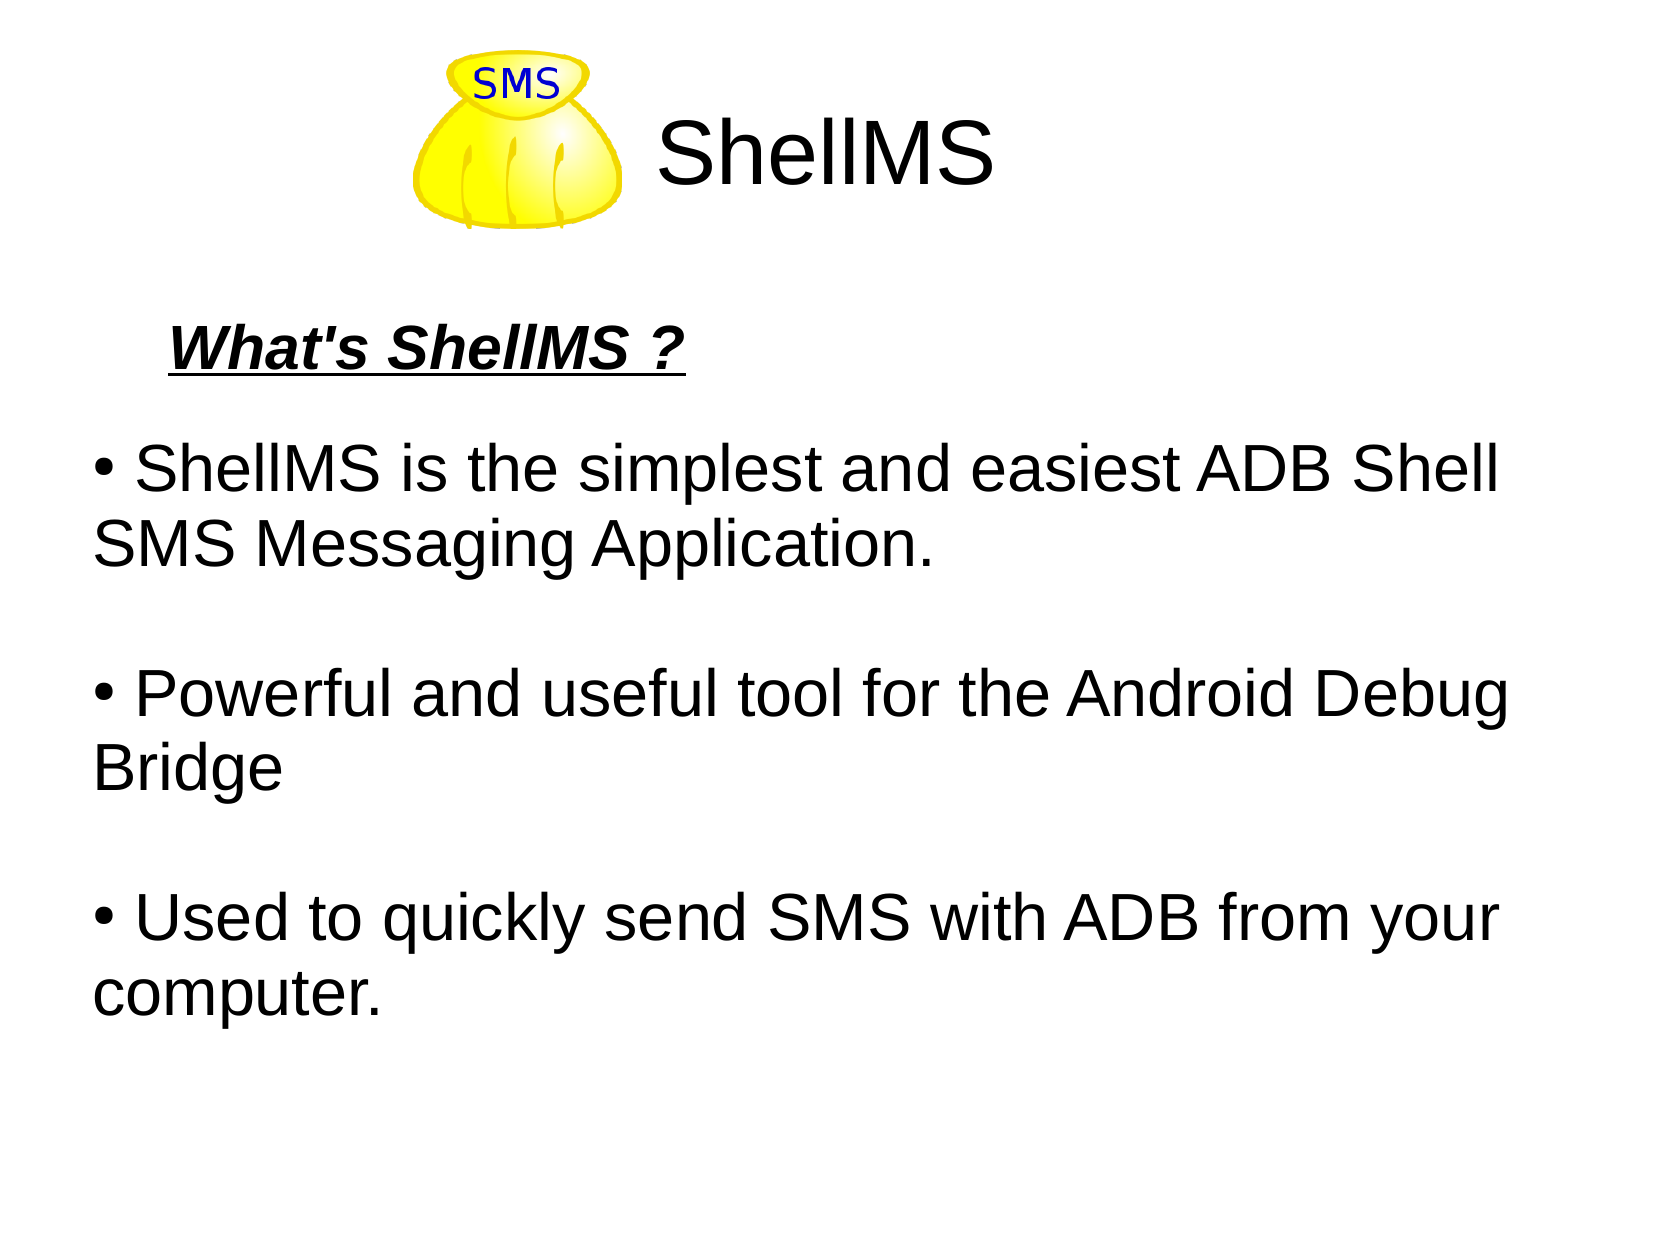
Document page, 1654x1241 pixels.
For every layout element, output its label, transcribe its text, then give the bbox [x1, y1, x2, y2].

subtitle ShellMS is the simplest and easiest ADB Shell SMS Messaging Application. Powerful and useful tool for the Android Debug Bridge Used to quickly send SMS with ADB from your computer. [92, 431, 1548, 1030]
picture [413, 49, 622, 229]
text_box What's ShellMS ? [153, 305, 1193, 390]
title ShellMS [82, 49, 1571, 257]
